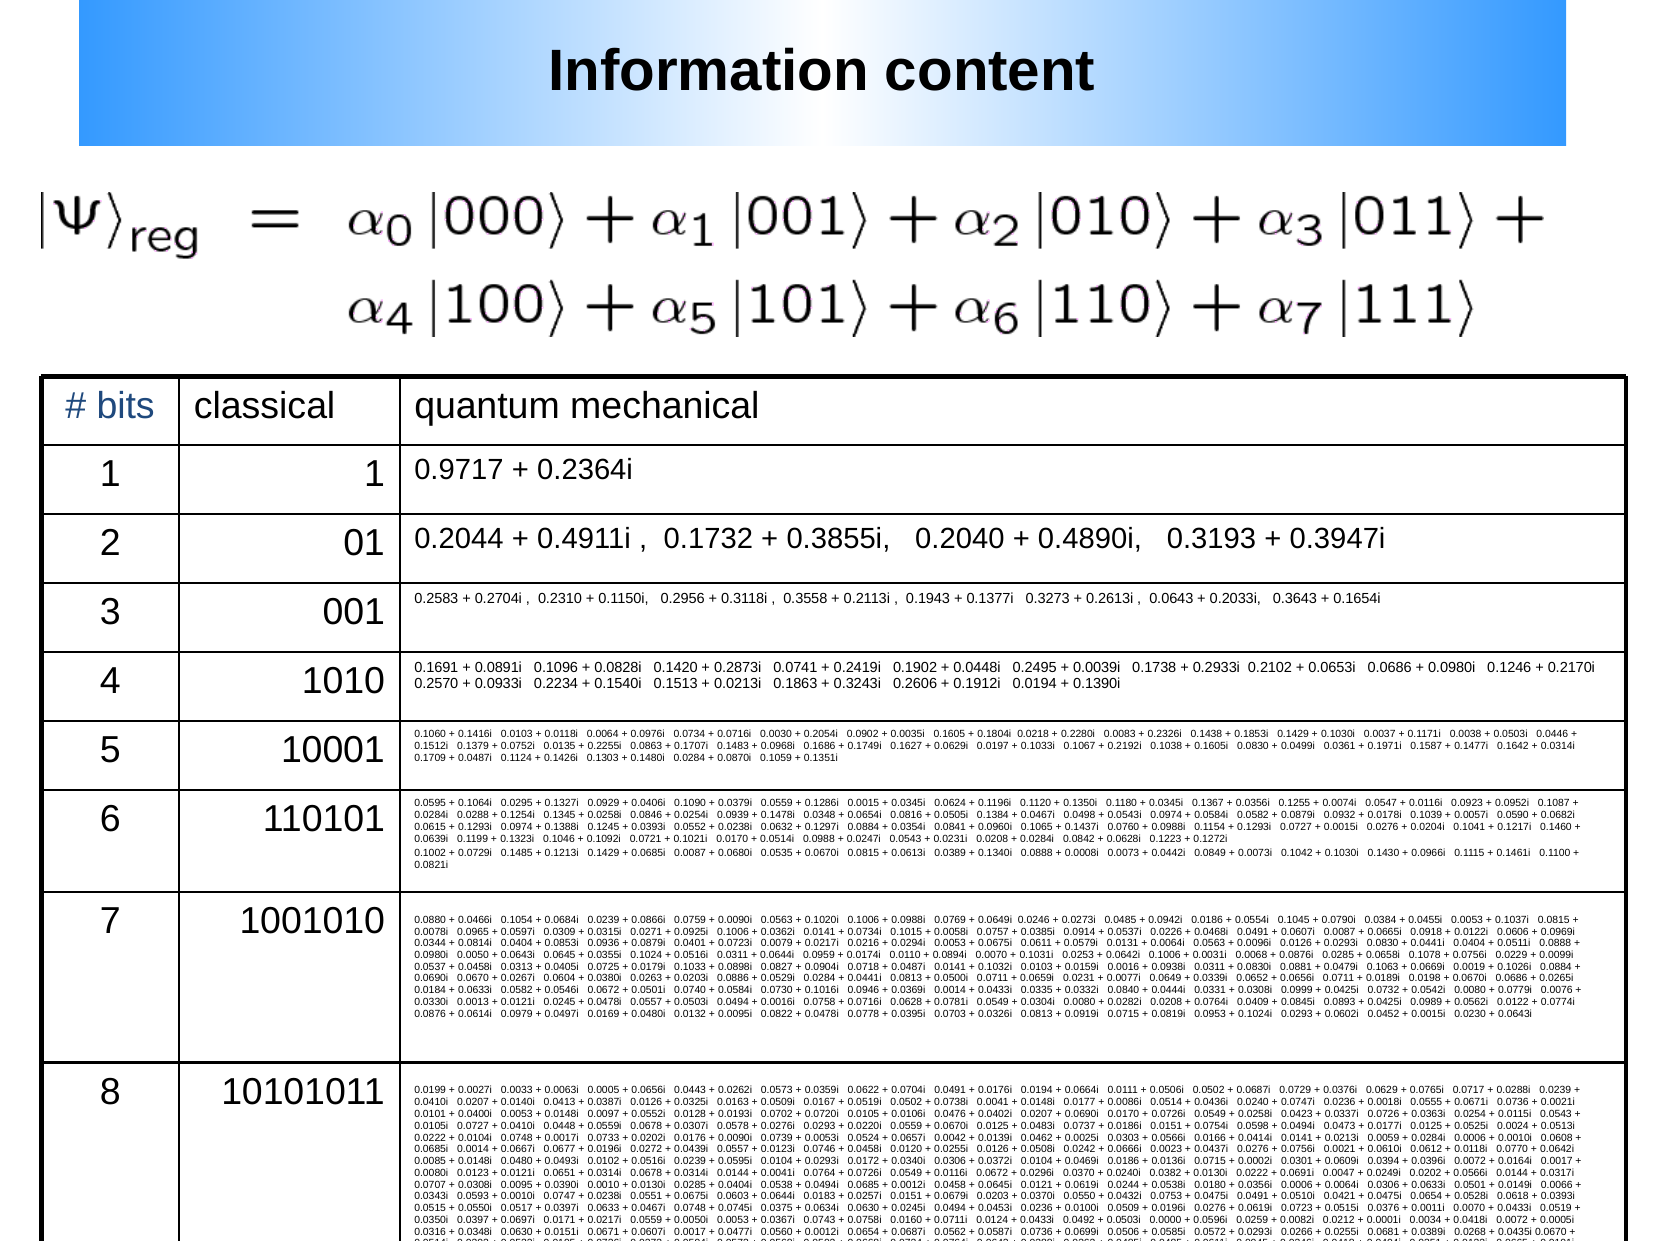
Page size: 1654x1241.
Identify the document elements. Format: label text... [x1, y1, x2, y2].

picture [41, 192, 1544, 337]
text_box [79, 0, 1654, 146]
text_box 1 [44, 446, 178, 513]
text_box 0.9717 + 0.2364i [401, 446, 1624, 513]
text_box 01 [180, 515, 399, 582]
text_box 001 [180, 584, 399, 651]
text_box 1001010 [180, 893, 399, 1061]
text_box Information content [533, 29, 1111, 111]
text_box 0.0199 + 0.0027i 0.0033 + 0.0063i 0.0005 + 0.0656i 0.0443 + 0.0262i 0.0573 + 0.0359i 0.0622 + 0.0704i 0.0491 + 0.0176i 0.0194 + 0.0664i 0.0111 + 0.0506i 0.0502 + 0.0687i 0.0729 + 0.0376i 0.0629 + 0.0765i 0.0717 + 0.0288i 0.0239 + 0.0410i 0.0207 + 0.0140i 0.0413 + 0.0387i 0.0126 + 0.0325i 0.0163 + 0.0509i 0.0167 + 0.0519i 0.0502 + 0.0738i 0.0041 + 0.0148i 0.0177 + 0.0086i 0.0514 + 0.0436i 0.0240 + 0.0747i 0.0236 + 0.0018i 0.0555 + 0.0671i 0.0736 + 0.0021i 0.0101 + 0.0400i 0.0053 + 0.0148i 0.0097 + 0.0552i 0.0128 + 0.0193i 0.0702 + 0.0720i 0.0105 + 0.0106i 0.0476 + 0.0402i 0.0207 + 0.0690i 0.0170 + 0.0726i 0.0549 + 0.0258i 0.0423 + 0.0337i 0.0726 + 0.0363i 0.0254 + 0.0115i 0.0543 + 0.0105i 0.0727 + 0.0410i 0.0448 + 0.0559i 0.0678 + 0.0307i 0.0578 + 0.0276i 0.0293 + 0.0220i 0.0559 + 0.0670i 0.0125 + 0.0483i 0.0737 + 0.0186i 0.0151 + 0.0754i 0.0598 + 0.0494i 0.0473 + 0.0177i 0.0125 + 0.0525i 0.0024 + 0.0513i 0.0222 + 0.0104i 0.0748 + 0.0017i 0.0733 + 0.0202i 0.0176 + 0.0090i 0.0739 + 0.0053i 0.0524 + 0.0657i 0.0042 + 0.0139i 0.0462 + 0.0025i 0.0303 + 0.0566i 0.0166 + 0.0414i 0.0141 + 0.0213i 0.0059 + 0.0284i 0.0006 + 0.0010i 0.0608 + 0.0685i 0.0014 + 0.0667i 0.0677 + 0.0196i 0.0272 + 0.0439i 0.0557 + 0.0123i 0.0746 + 0.0458i 0.0120 + 0.0255i 0.0126 + 0.0508i 0.0242 + 0.0666i 0.0023 + 0.0437i 0.0276 + 0.0756i 0.0021 + 0.0610i 0.0612 + 0.0118i 0.0770 + 0.0642i 0.0085 + 0.0148i 0.0480 + 0.0493i 0.0102 + 0.0516i 0.0239 + 0.0595i 0.0104 + 0.0293i 0.0172 + 0.0340i 0.0306 + 0.0372i 0.0104 + 0.0469i 0.0186 + 0.0136i 0.0715 + 0.0002i 0.0301 + 0.0609i 0.0394 + 0.0396i 0.0072 + 0.0164i 0.0017 + 0.0080i 0.0123 + 0.0121i 0.0651 + 0.0314i 0.0678 + 0.0314i 0.0144 + 0.0041i 0.0764 + 0.0726i 0.0549 + 0.0116i 0.0672 + 0.0296i 0.0370 + 0.0240i 0.0382 + 0.0130i 0.0222 + 0.0691i 0.0047 + 0.0249i 0.0202 + 0.0566i 0.0144 + 0.0317i 0.0707 + 0.0308i 0.0095 + 0.0390i 0.0010 + 0.0130i 0.0285 + 0.0404i 0.0538 + 0.0494i 0.0685 + 0.0012i 0.0458 + 0.0645i 0.0121 + 0.0619i 0.0244 + 0.0538i 0.0180 + 0.0356i 0.0006 + 0.0064i 0.0306 + 0.0633i 0.0501 + 0.0149i 0.0066 + 0.0343i 0.0593 + 0.0010i 0.0747 + 0.0238i 0.0551 + 0.0675i 0.0603 + 0.0644i 0.0183 + 0.0257i 0.0151 + 0.0679i 0.0203 + 0.0370i 0.0550 + 0.0432i 0.0753 + 0.0475i 0.0491 + 0.0510i 0.0421 + 0.0475i 0.0654 + 0.0528i 0.0618 + 0.0393i 0.0515 + 0.0550i 0.0517 + 0.0397i 0.0633 + 0.0467i 0.0748 + 0.0745i 0.0375 + 0.0634i 0.0630 + 0.0245i 0.0494 + 0.0453i 0.0236 + 0.0100i 0.0509 + 0.0196i 0.0276 + 0.0619i 0.0723 + 0.0515i 0.0376 + 0.0011i 0.0070 + 0.0433i 0.0519 + 0.0350i 0.0397 + 0.0697i 0.0171 + 0.0217i 0.0559 + 0.0050i 0.0053 + 0.0367i 0.0743 + 0.0758i 0.0160 + 0.0711i 0.0124 + 0.0433i 0.0492 + 0.0503i 0.0000 + 0.0596i 0.0259 + 0.0082i 0.0212 + 0.0001i 0.0034 + 0.0418i 0.0072 + 0.0005i 0.0316 + 0.0348i 0.0630 + 0.0151i 0.0671 + 0.0607i 0.0017 + 0.0477i 0.0560 + 0.0012i 0.0654 + 0.0687i 0.0562 + 0.0587i 0.0736 + 0.0699i 0.0506 + 0.0585i 0.0572 + 0.0293i 0.0266 + 0.0255i 0.0681 + 0.0389i 0.0268 + 0.0435i 0.0670 + 0.0514i 0.0302 + 0.0522i 0.0195 + 0.0726i 0.0273 + 0.0594i 0.0573 + 0.0568i 0.0502 + 0.0668i 0.0724 + 0.0764i 0.0642 + 0.0388i 0.0362 + 0.0485i 0.0485 + 0.0611i 0.0045 + 0.0346i 0.0418 + 0.0404i 0.0351 + 0.0132i 0.0665 + 0.0101i 0.0659 + 0.0169i 0.0364 + 0.0081i 0.0607 + 0.0109i 0.0506 + 0.0352i 0.0000 + 0.0607i 0.0101 + 0.0217i 0.0381 + 0.0173i 0.0030 + 0.0701i 0.0175 + 0.0006i 0.0253 + 0.0454i 0.0693 + 0.0418i 0.0242 + 0.0504i 0.0194 + 0.0242i 0.0334 + 0.0178i 0.0649 + 0.0321i 0.0142 + 0.0230i 0.0392 + 0.0518i 0.0349 + 0.0723i 0.0251 + 0.0264i 0.0293 + 0.0434i 0.0683 + 0.0092i 0.0587 + 0.0130i 0.0681 + 0.0215i 0.0353 + 0.0429i 0.0616 + 0.0374i 0.0103 + 0.0734i 0.0050 + 0.0179i 0.0289 + 0.0369i 0.0288 + 0.0406i 0.0373 + 0.0611i 0.0747 + 0.0149i 0.0264 + 0.0701i 0.0195 + 0.0711i 0.0451 + 0.0010i 0.0404 + 0.0592i 0.0126 + 0.0730i 0.0375 + 0.0627i 0.0382 + 0.0712i 0.0650 + 0.0153i 0.0621 + 0.0520i 0.0661 + 0.0715i 0.0470 + 0.0265i 0.0436 + 0.0458i 0.0472 + 0.0474i 0.0079 + 0.0003i 0.0122 + 0.0757i 0.0319 + 0.0693i 0.0432 + 0.0534i 0.0207 + 0.0339i 0.0604 + 0.0540i 0.0299 + 0.0470i 0.0024 + 0.0231i 0.0451 + 0.0660i 0.0431 + 0.0086i 0.0155 + 0.0225i 0.0067 + 0.0075i 0.0719 + 0.0306i 0.0200 + 0.0257i 0.0157 + 0.0728i 0.0038 + 0.0646i [401, 1064, 1624, 1241]
text_box 5 [44, 722, 178, 789]
text_box 6 [44, 791, 178, 891]
text_box quantum mechanical [401, 379, 1624, 444]
text_box 4 [44, 653, 178, 720]
text_box 0.0595 + 0.1064i 0.0295 + 0.1327i 0.0929 + 0.0406i 0.1090 + 0.0379i 0.0559 + 0.1286i 0.0015 + 0.0345i 0.0624 + 0.1196i 0.1120 + 0.1350i 0.1180 + 0.0345i 0.1367 + 0.0356i 0.1255 + 0.0074i 0.0547 + 0.0116i 0.0923 + 0.0952i 0.1087 + 0.0284i 0.0288 + 0.1254i 0.1345 + 0.0258i 0.0846 + 0.0254i 0.0939 + 0.1478i 0.0348 + 0.0654i 0.0816 + 0.0505i 0.1384 + 0.0467i 0.0498 + 0.0543i 0.0974 + 0.0584i 0.0582 + 0.0879i 0.0932 + 0.0178i 0.1039 + 0.0057i 0.0590 + 0.0682i 0.0615 + 0.1293i 0.0974 + 0.1388i 0.1245 + 0.0393i 0.0552 + 0.0238i 0.0632 + 0.1297i 0.0884 + 0.0354i 0.0841 + 0.0960i 0.1065 + 0.1437i 0.0760 + 0.0988i 0.1154 + 0.1293i 0.0727 + 0.0015i 0.0276 + 0.0204i 0.1041 + 0.1217i 0.1460 + 0.0639i 0.1199 + 0.1323i 0.1046 + 0.1092i 0.0721 + 0.1021i 0.0170 + 0.0514i 0.0988 + 0.0247i 0.0543 + 0.0231i 0.0208 + 0.0284i 0.0842 + 0.0628i 0.1223 + 0.1272i 0.1002 + 0.0729i 0.1485 + 0.1213i 0.1429 + 0.0685i 0.0087 + 0.0680i 0.0535 + 0.0670i 0.0815 + 0.0613i 0.0389 + 0.1340i 0.0888 + 0.0008i 0.0073 + 0.0442i 0.0849 + 0.0073i 0.1042 + 0.1030i 0.1430 + 0.0966i 0.1115 + 0.1461i 0.1100 + 0.0821i [401, 791, 1624, 891]
text_box 3 [44, 584, 178, 651]
text_box 10101011 [180, 1064, 399, 1241]
text_box 0.1691 + 0.0891i 0.1096 + 0.0828i 0.1420 + 0.2873i 0.0741 + 0.2419i 0.1902 + 0.0448i 0.2495 + 0.0039i 0.1738 + 0.2933i 0.2102 + 0.0653i 0.0686 + 0.0980i 0.1246 + 0.2170i 0.2570 + 0.0933i 0.2234 + 0.1540i 0.1513 + 0.0213i 0.1863 + 0.3243i 0.2606 + 0.1912i 0.0194 + 0.1390i [401, 653, 1624, 720]
text_box 0.0880 + 0.0466i 0.1054 + 0.0684i 0.0239 + 0.0866i 0.0759 + 0.0090i 0.0563 + 0.1020i 0.1006 + 0.0988i 0.0769 + 0.0649i 0.0246 + 0.0273i 0.0485 + 0.0942i 0.0186 + 0.0554i 0.1045 + 0.0790i 0.0384 + 0.0455i 0.0053 + 0.1037i 0.0815 + 0.0078i 0.0965 + 0.0597i 0.0309 + 0.0315i 0.0271 + 0.0925i 0.1006 + 0.0362i 0.0141 + 0.0734i 0.1015 + 0.0058i 0.0757 + 0.0385i 0.0914 + 0.0537i 0.0226 + 0.0468i 0.0491 + 0.0607i 0.0087 + 0.0665i 0.0918 + 0.0122i 0.0606 + 0.0969i 0.0344 + 0.0814i 0.0404 + 0.0853i 0.0936 + 0.0879i 0.0401 + 0.0723i 0.0079 + 0.0217i 0.0216 + 0.0294i 0.0053 + 0.0675i 0.0611 + 0.0579i 0.0131 + 0.0064i 0.0563 + 0.0096i 0.0126 + 0.0293i 0.0830 + 0.0441i 0.0404 + 0.0511i 0.0888 + 0.0980i 0.0050 + 0.0643i 0.0645 + 0.0355i 0.1024 + 0.0516i 0.0311 + 0.0644i 0.0959 + 0.0174i 0.0110 + 0.0894i 0.0070 + 0.1031i 0.0253 + 0.0642i 0.1006 + 0.0031i 0.0068 + 0.0876i 0.0285 + 0.0658i 0.1078 + 0.0756i 0.0229 + 0.0099i 0.0537 + 0.0458i 0.0313 + 0.0405i 0.0725 + 0.0179i 0.1033 + 0.0898i 0.0827 + 0.0904i 0.0718 + 0.0487i 0.0141 + 0.1032i 0.0103 + 0.0159i 0.0016 + 0.0938i 0.0311 + 0.0830i 0.0881 + 0.0479i 0.1063 + 0.0669i 0.0019 + 0.1026i 0.0884 + 0.0690i 0.0670 + 0.0267i 0.0604 + 0.0380i 0.0263 + 0.0203i 0.0886 + 0.0529i 0.0284 + 0.0441i 0.0813 + 0.0500i 0.0711 + 0.0659i 0.0231 + 0.0077i 0.0649 + 0.0339i 0.0652 + 0.0656i 0.0711 + 0.0189i 0.0198 + 0.0670i 0.0686 + 0.0265i 0.0184 + 0.0633i 0.0582 + 0.0546i 0.0672 + 0.0501i 0.0740 + 0.0584i 0.0730 + 0.1016i 0.0946 + 0.0369i 0.0014 + 0.0433i 0.0335 + 0.0332i 0.0840 + 0.0444i 0.0331 + 0.0308i 0.0999 + 0.0425i 0.0732 + 0.0542i 0.0080 + 0.0779i 0.0076 + 0.0330i 0.0013 + 0.0121i 0.0245 + 0.0478i 0.0557 + 0.0503i 0.0494 + 0.0016i 0.0758 + 0.0716i 0.0628 + 0.0781i 0.0549 + 0.0304i 0.0080 + 0.0282i 0.0208 + 0.0764i 0.0409 + 0.0845i 0.0893 + 0.0425i 0.0989 + 0.0562i 0.0122 + 0.0774i 0.0876 + 0.0614i 0.0979 + 0.0497i 0.0169 + 0.0480i 0.0132 + 0.0095i 0.0822 + 0.0478i 0.0778 + 0.0395i 0.0703 + 0.0326i 0.0813 + 0.0919i 0.0715 + 0.0819i 0.0953 + 0.1024i 0.0293 + 0.0602i 0.0452 + 0.0015i 0.0230 + 0.0643i [401, 893, 1624, 1061]
text_box 8 [44, 1064, 178, 1241]
text_box 1010 [180, 653, 399, 720]
text_box 0.2583 + 0.2704i , 0.2310 + 0.1150i, 0.2956 + 0.3118i , 0.3558 + 0.2113i , 0.1943 + 0.1377i 0.3273 + 0.2613i , 0.0643 + 0.2033i, 0.3643 + 0.1654i [401, 584, 1624, 651]
text_box 7 [44, 893, 178, 1061]
text_box # bits [44, 379, 178, 444]
text_box 0.1060 + 0.1416i 0.0103 + 0.0118i 0.0064 + 0.0976i 0.0734 + 0.0716i 0.0030 + 0.2054i 0.0902 + 0.0035i 0.1605 + 0.1804i 0.0218 + 0.2280i 0.0083 + 0.2326i 0.1438 + 0.1853i 0.1429 + 0.1030i 0.0037 + 0.1171i 0.0038 + 0.0503i 0.0446 + 0.1512i 0.1379 + 0.0752i 0.0135 + 0.2255i 0.0863 + 0.1707i 0.1483 + 0.0968i 0.1686 + 0.1749i 0.1627 + 0.0629i 0.0197 + 0.1033i 0.1067 + 0.2192i 0.1038 + 0.1605i 0.0830 + 0.0499i 0.0361 + 0.1971i 0.1587 + 0.1477i 0.1642 + 0.0314i 0.1709 + 0.0487i 0.1124 + 0.1426i 0.1303 + 0.1480i 0.0284 + 0.0870i 0.1059 + 0.1351i [401, 722, 1624, 789]
text_box 0.2044 + 0.4911i , 0.1732 + 0.3855i, 0.2040 + 0.4890i, 0.3193 + 0.3947i [401, 515, 1624, 582]
text_box 110101 [180, 791, 399, 891]
text_box 10001 [180, 722, 399, 789]
text_box 1 [180, 446, 399, 513]
text_box classical [180, 379, 399, 444]
text_box 2 [44, 515, 178, 582]
